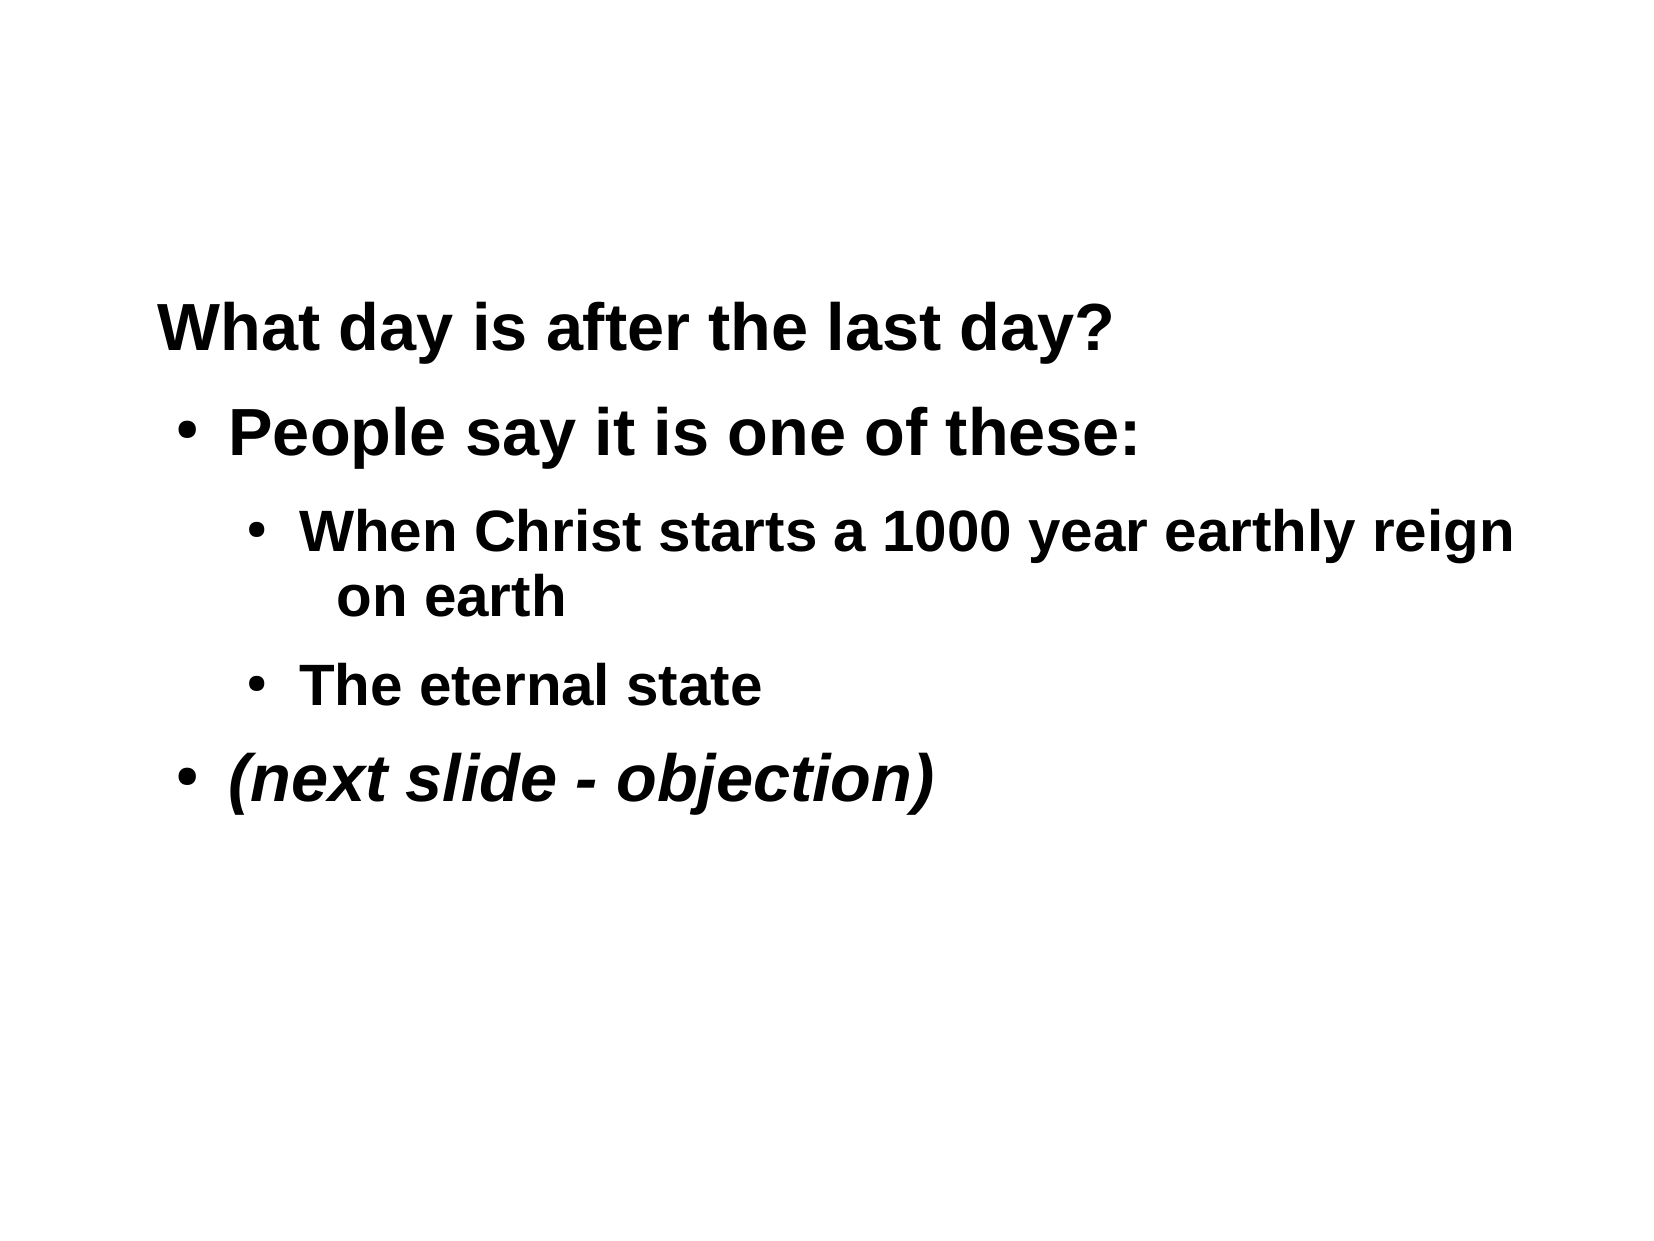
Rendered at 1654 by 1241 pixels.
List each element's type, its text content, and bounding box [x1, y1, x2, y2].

list What day is after the last day? People say it is one of these: When Christ starts a 1000 year earthly reign on earth The eternal state (next slide - objection) [82, 290, 1571, 1109]
